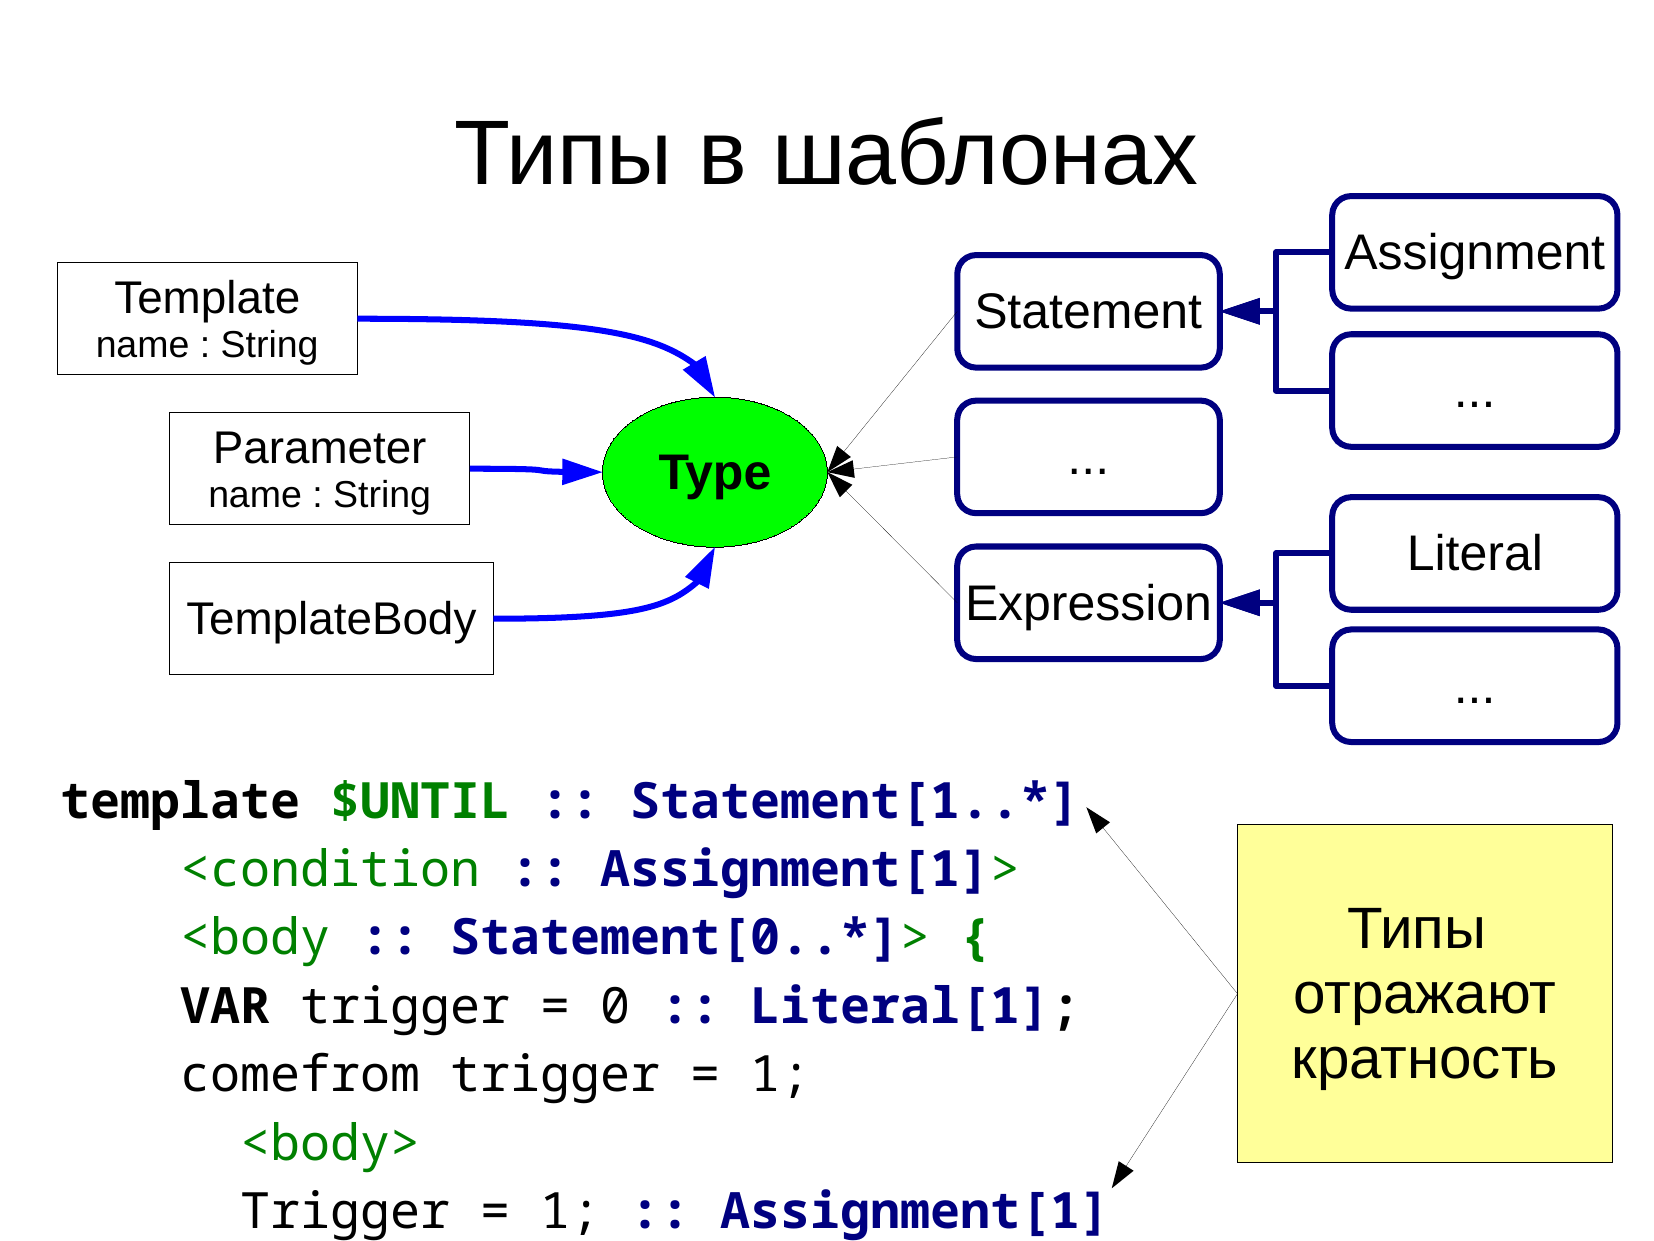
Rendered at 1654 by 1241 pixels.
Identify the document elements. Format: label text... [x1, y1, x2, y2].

text_box Assignment [1332, 196, 1618, 309]
text_box Type [602, 397, 828, 548]
text_box template $UNTIL :: Statement[1..*] <condition :: Assignment[1]> <body :: Statement[0..*]> { VAR trigger = 0 :: Literal[1]; comefrom trigger = 1; <body> Trigger = 1; :: Assignment[1] comefrom <condition>; } [45, 757, 1171, 1241]
text_box Template name : String [57, 262, 358, 375]
text_box Expression [957, 546, 1220, 660]
text_box Literal [1332, 497, 1618, 610]
text_box ... [1332, 629, 1618, 743]
text_box Statement [957, 255, 1220, 368]
text_box TemplateBody [169, 562, 494, 675]
text_box ... [957, 400, 1220, 514]
text_box Типы отражают кратность [1237, 824, 1613, 1163]
text_box Parameter name : String [169, 412, 470, 525]
title Типы в шаблонах [82, 56, 1571, 250]
text_box ... [1332, 334, 1618, 447]
